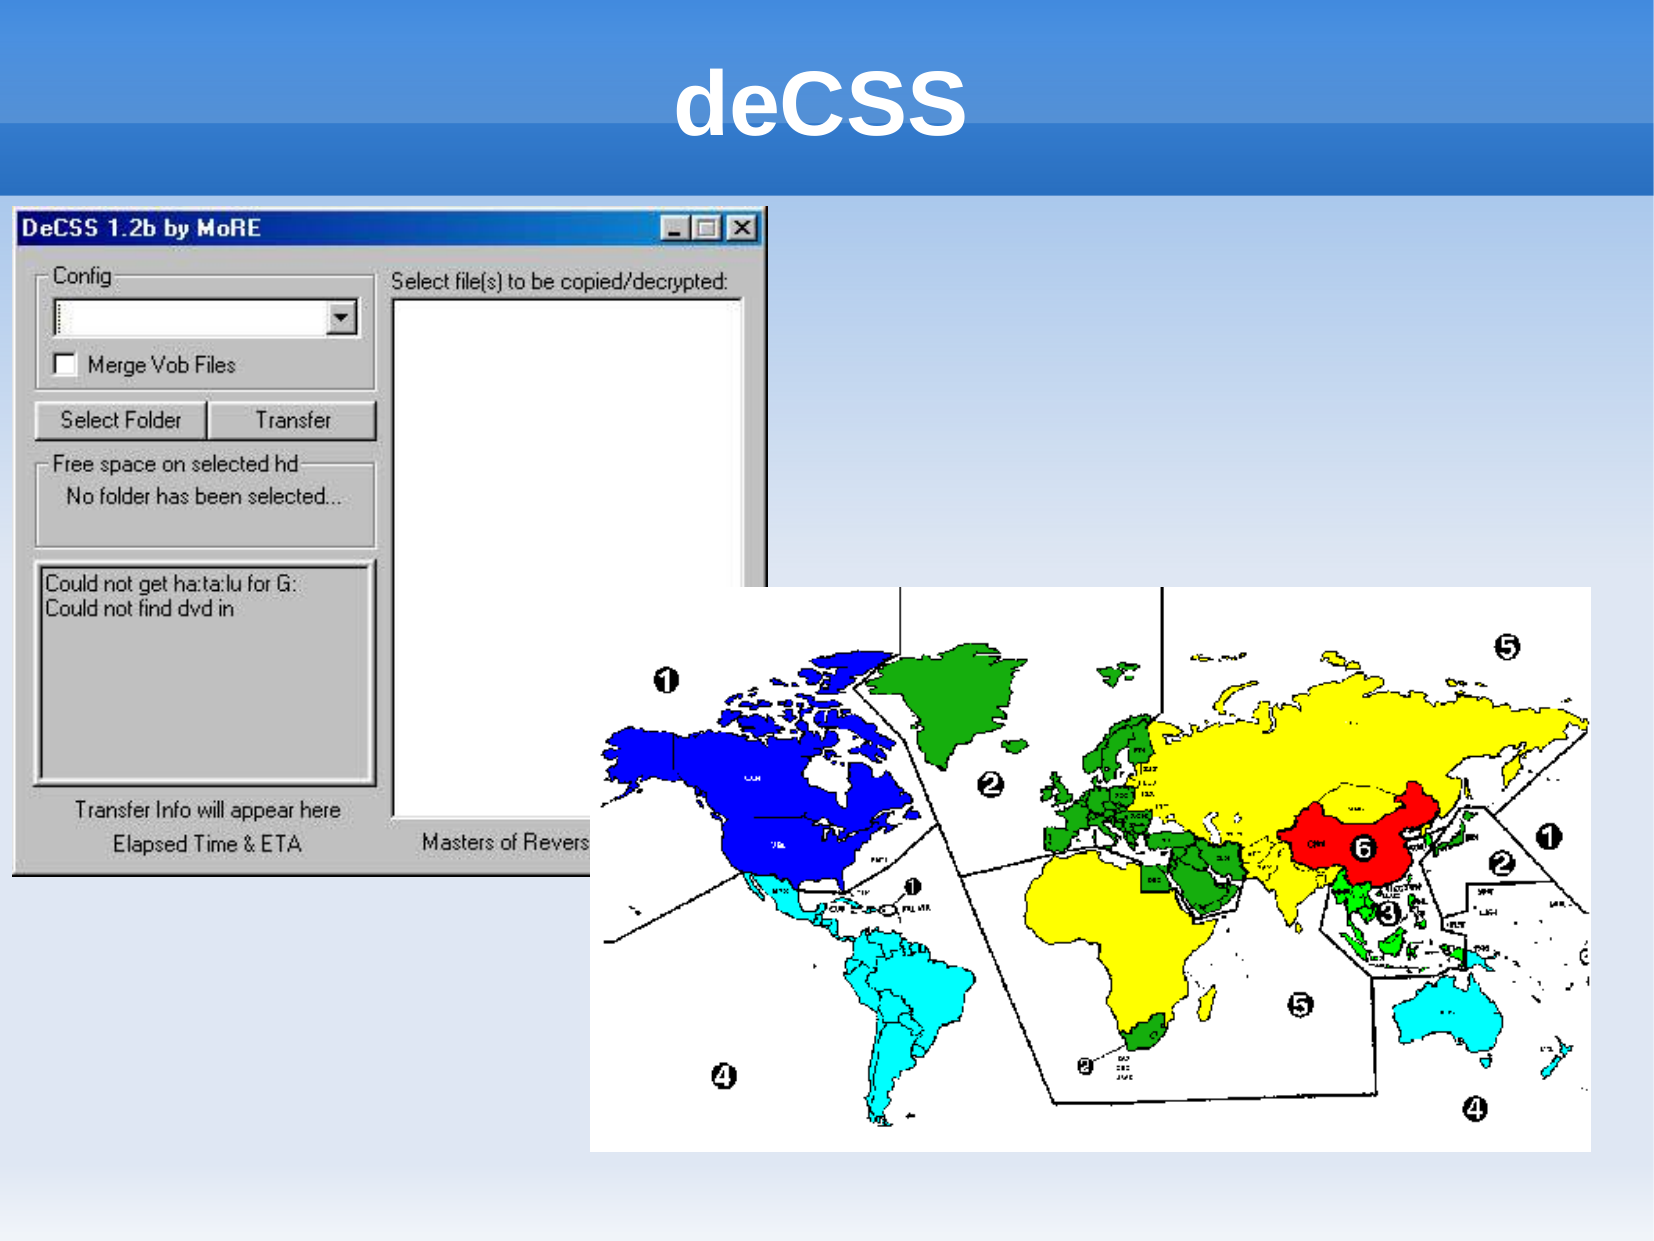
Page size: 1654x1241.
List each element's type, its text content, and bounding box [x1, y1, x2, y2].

picture [0, 0, 1654, 1241]
title deCSS [76, 7, 1565, 200]
